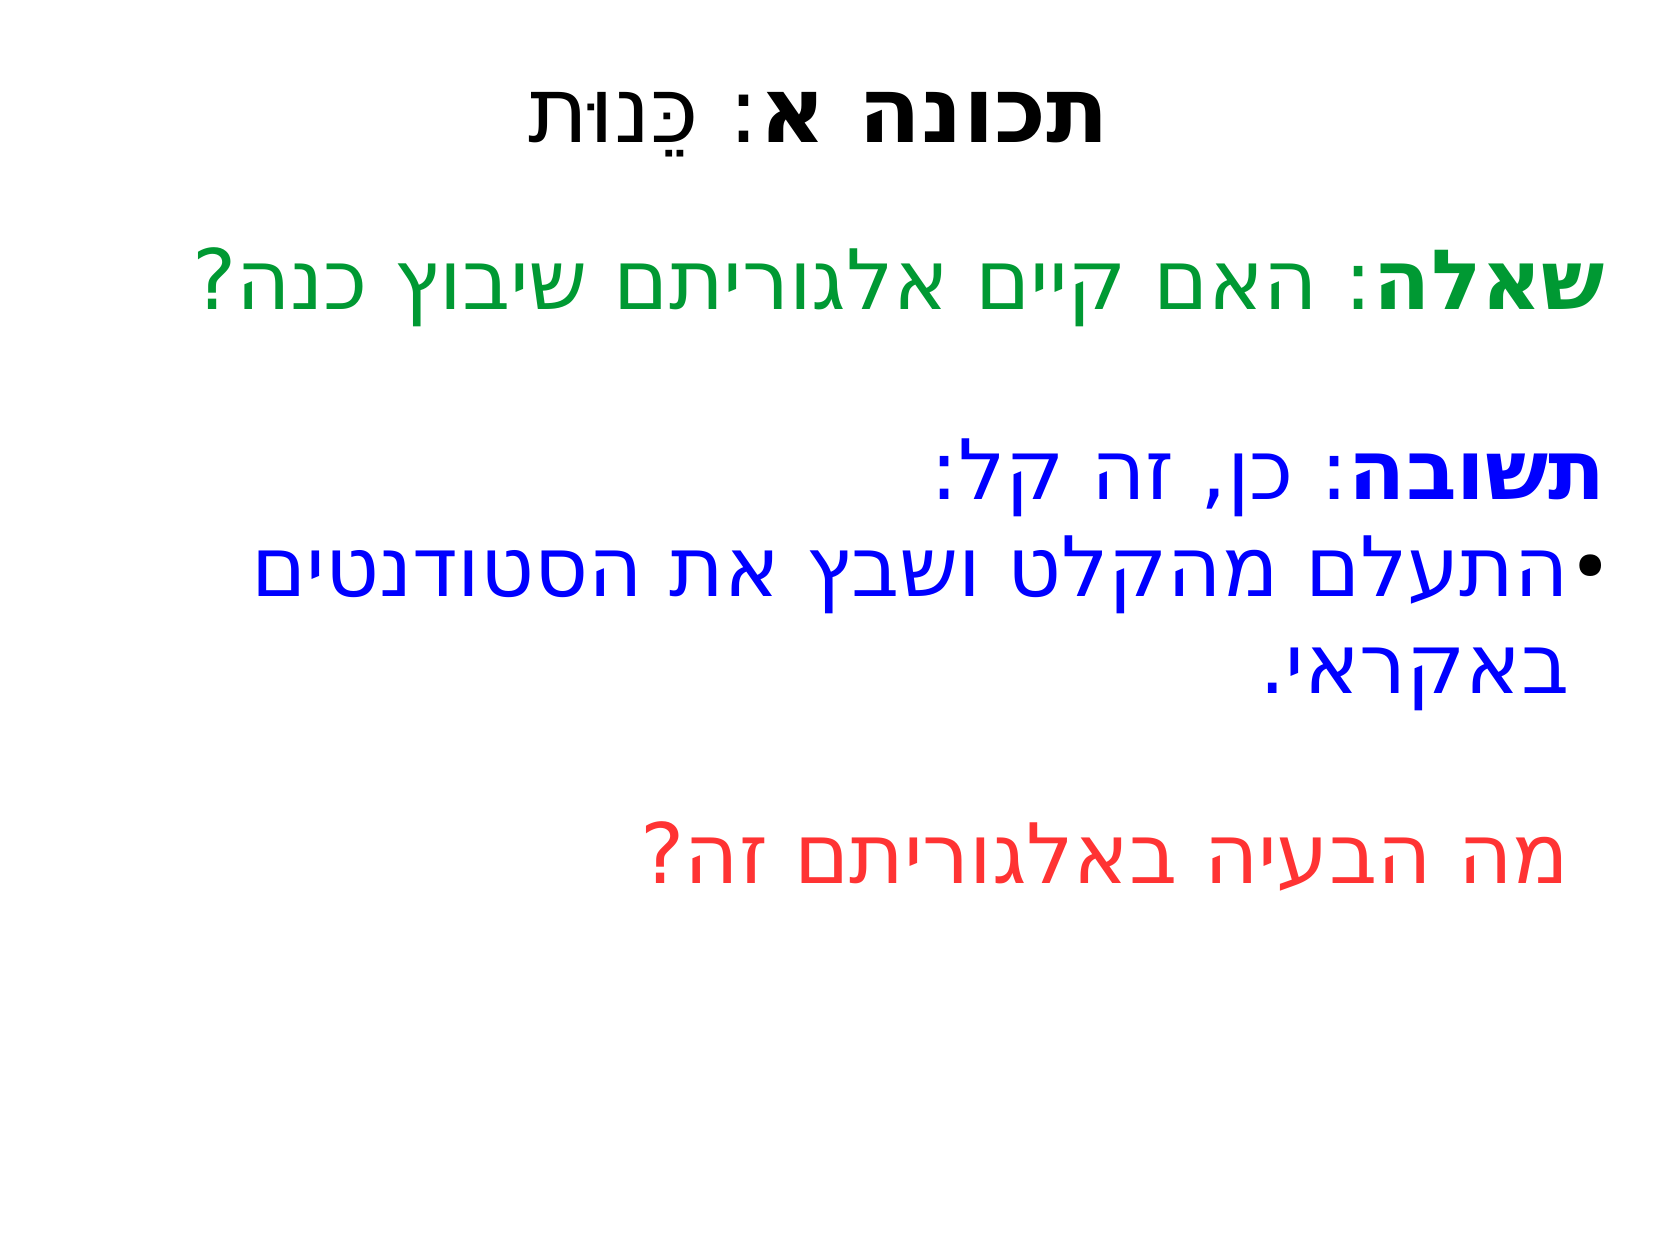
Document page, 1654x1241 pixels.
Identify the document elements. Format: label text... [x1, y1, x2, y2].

text_box שאלה: האם קיים אלגוריתם שיבוץ כנה? תשובה: כן, זה קל: התעלם מהקלט ושבץ את הסטודנטים באקראי. מה הבעיה באלגוריתם זה? [30, 225, 1621, 1241]
title תכונה א: כֵּנוּת [75, 58, 1564, 163]
